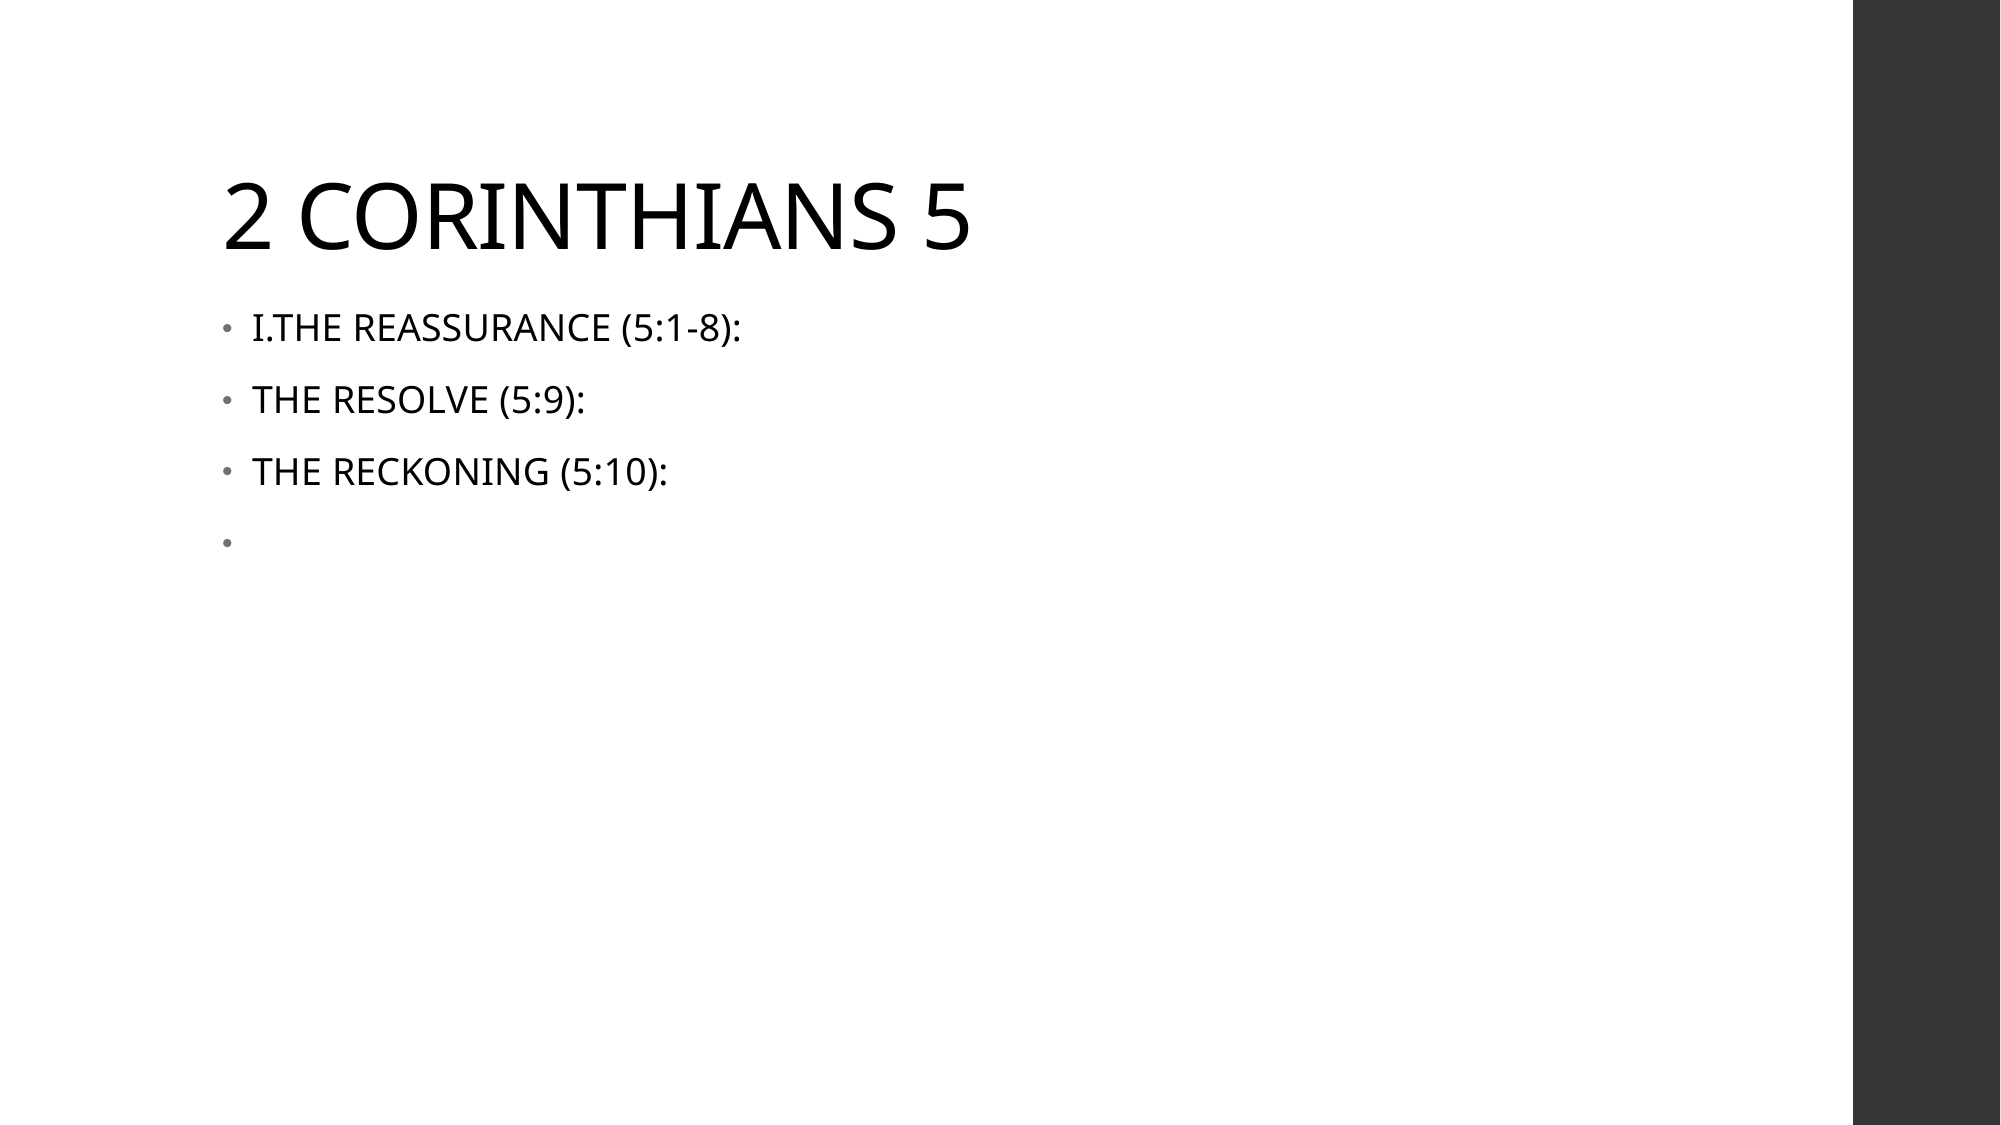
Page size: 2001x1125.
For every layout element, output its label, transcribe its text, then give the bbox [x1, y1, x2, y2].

title 2 CORINTHIANS 5 [206, 60, 1797, 278]
list I.THE REASSURANCE (5:1-8): THE RESOLVE (5:9): THE RECKONING (5:10): [206, 299, 1617, 1014]
